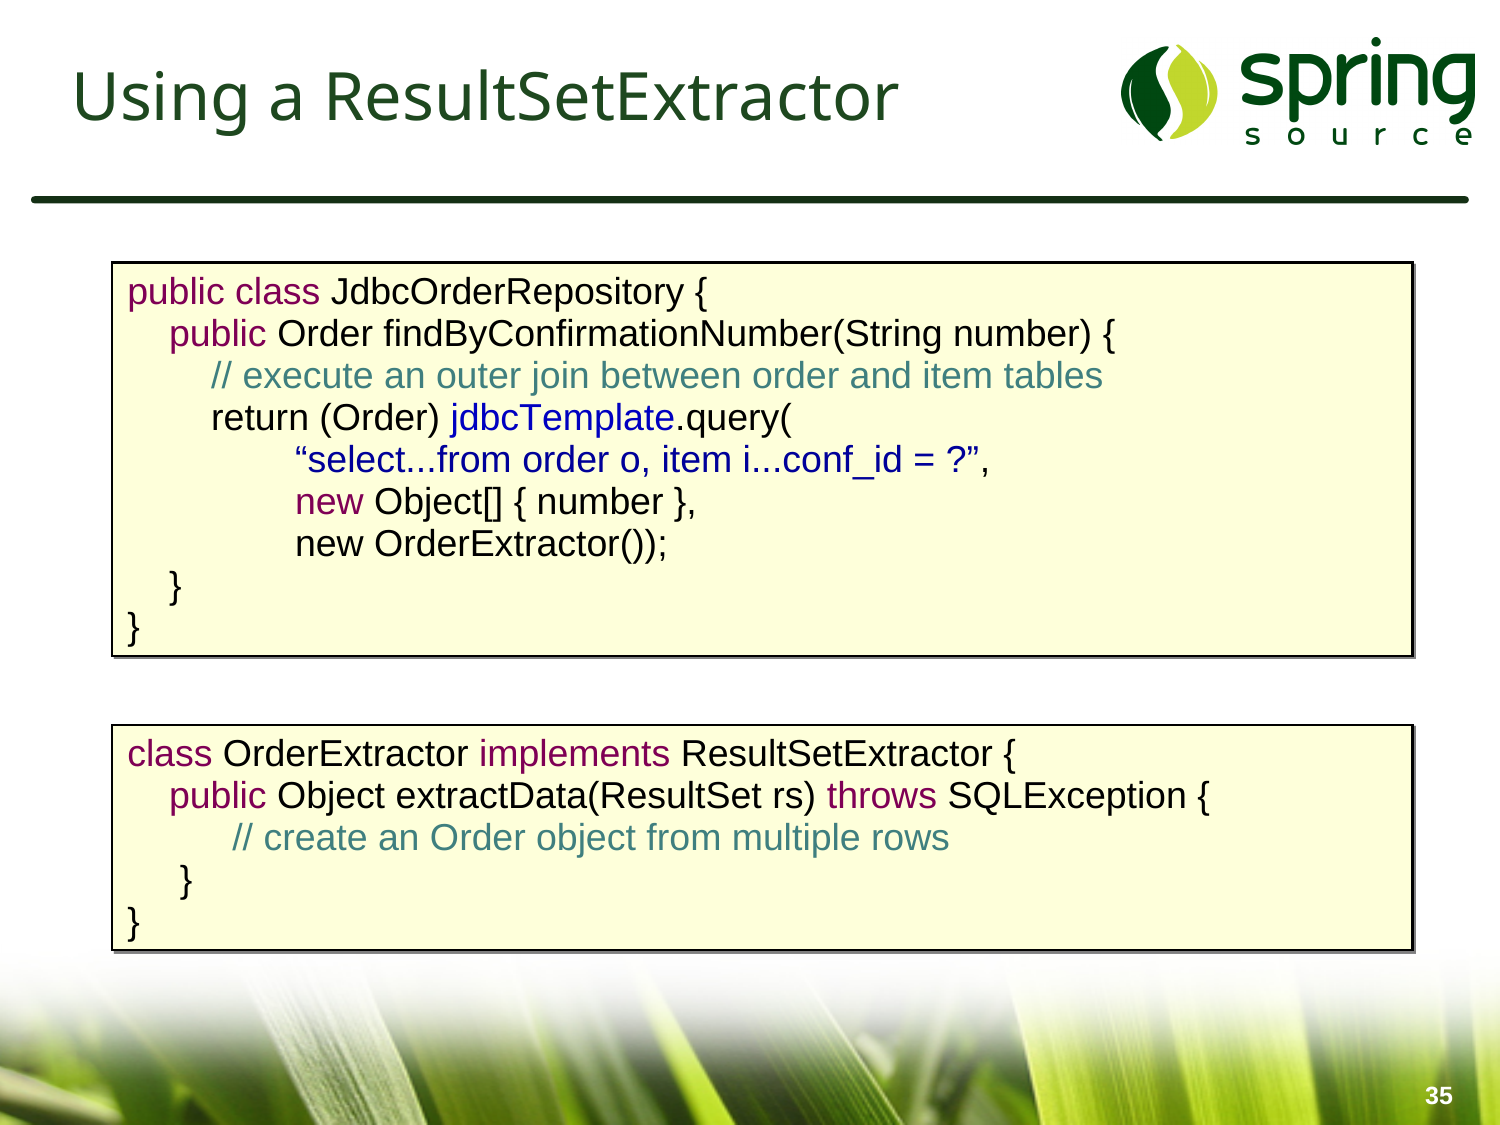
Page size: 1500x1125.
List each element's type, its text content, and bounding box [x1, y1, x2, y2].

picture [0, 944, 1500, 1125]
text_box class OrderExtractor implements ResultSetExtractor { public Object extractData(ResultSet rs) throws SQLException { // create an Order object from multiple rows } } [112, 725, 1413, 951]
text_box public class JdbcOrderRepository { public Order findByConfirmationNumber(String number) { // execute an outer join between order and item tables return (Order) jdbcTemplate.query( “select...from order o, item i...conf_id = ?”, new Object[] { number }, new OrderExtractor()); } } [112, 262, 1413, 656]
title Using a ResultSetExtractor [56, 13, 1089, 176]
picture [1121, 37, 1475, 145]
